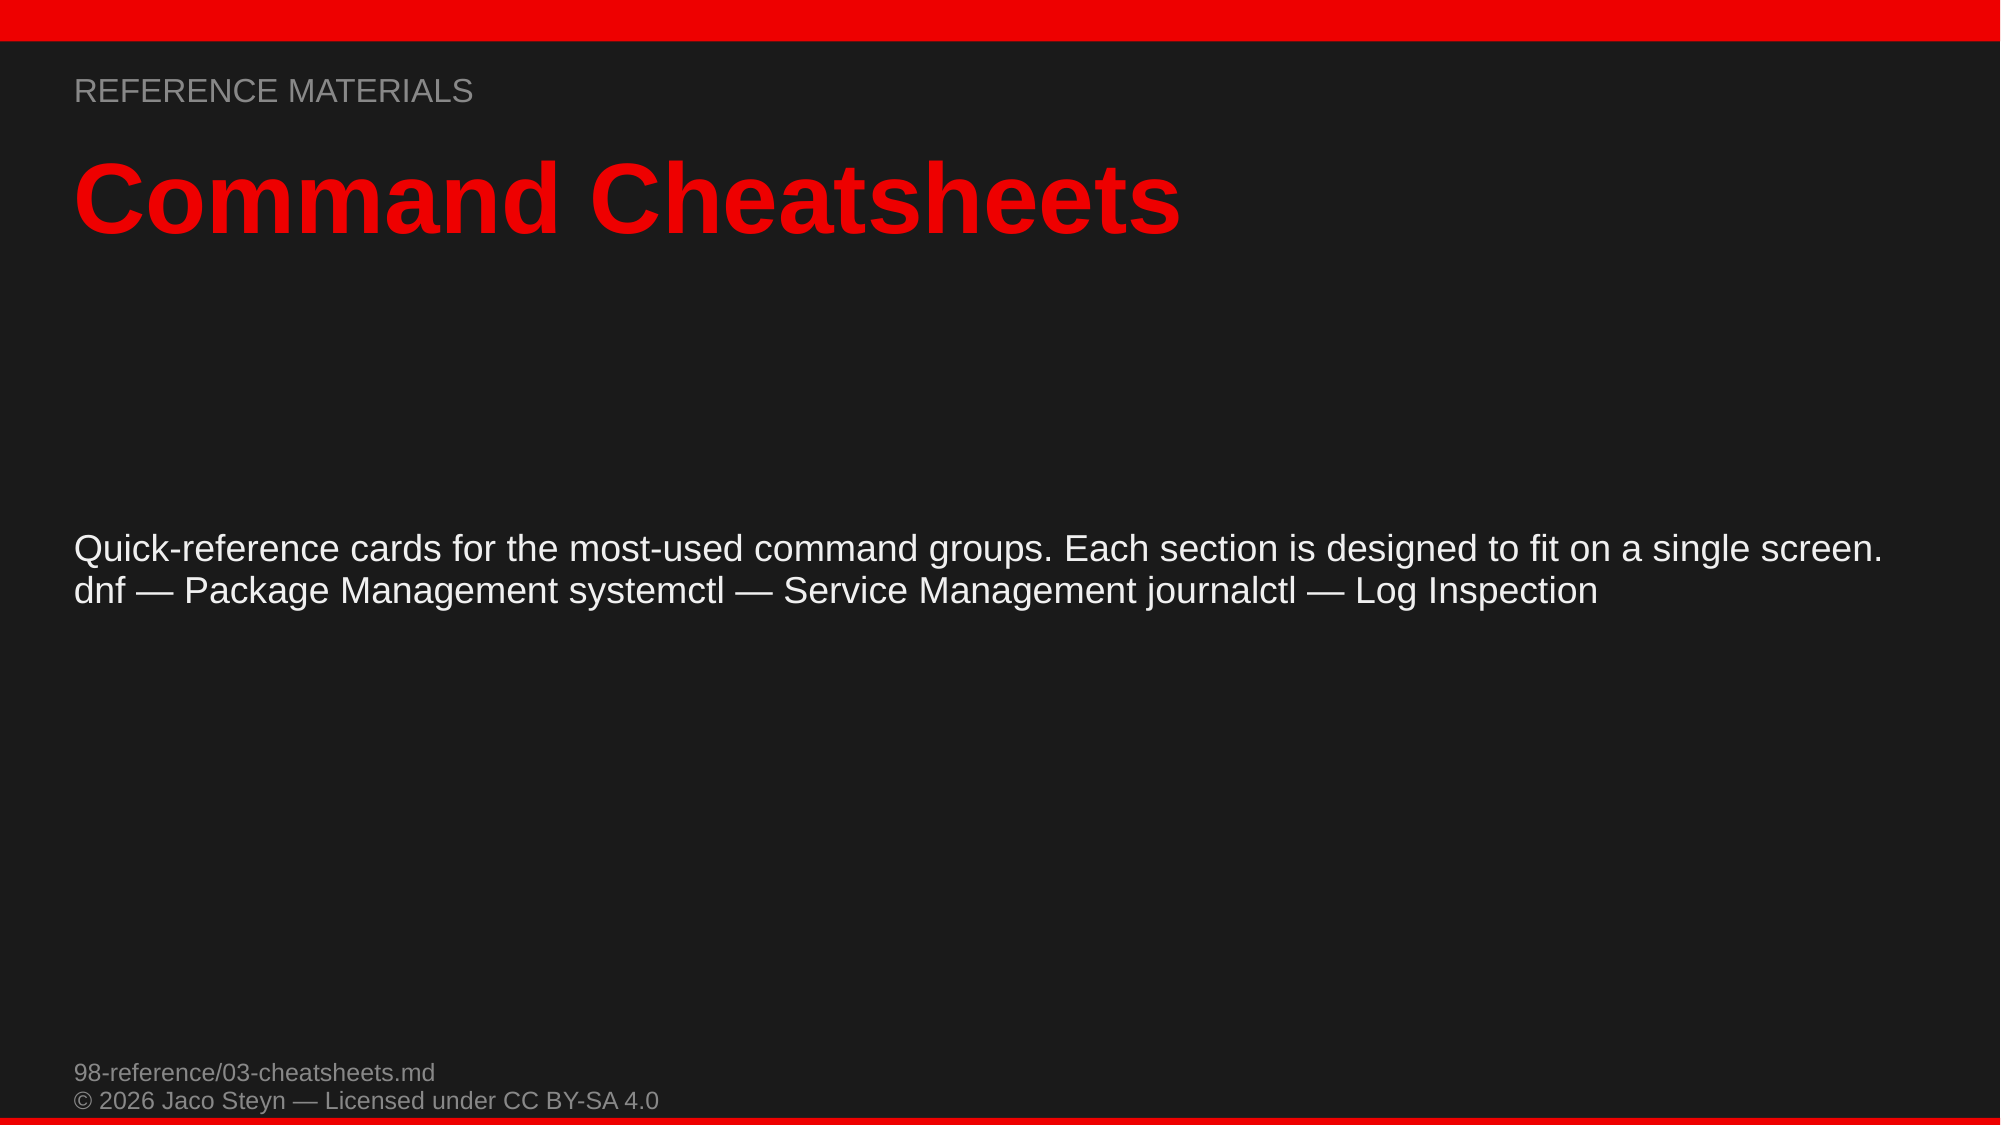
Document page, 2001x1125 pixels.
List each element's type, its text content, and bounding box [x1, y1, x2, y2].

text_box Command Cheatsheets [59, 135, 1942, 461]
text_box Quick-reference cards for the most-used command groups. Each section is designed to fit on a single screen. dnf — Package Management systemctl — Service Management journalctl — Log Inspection [59, 519, 1942, 727]
text_box 98-reference/03-cheatsheets.md © 2026 Jaco Steyn — Licensed under CC BY-SA 4.0 [59, 1051, 1942, 1111]
text_box [0, 0, 2001, 42]
text_box [0, 1117, 2001, 1125]
text_box REFERENCE MATERIALS [59, 64, 1942, 119]
